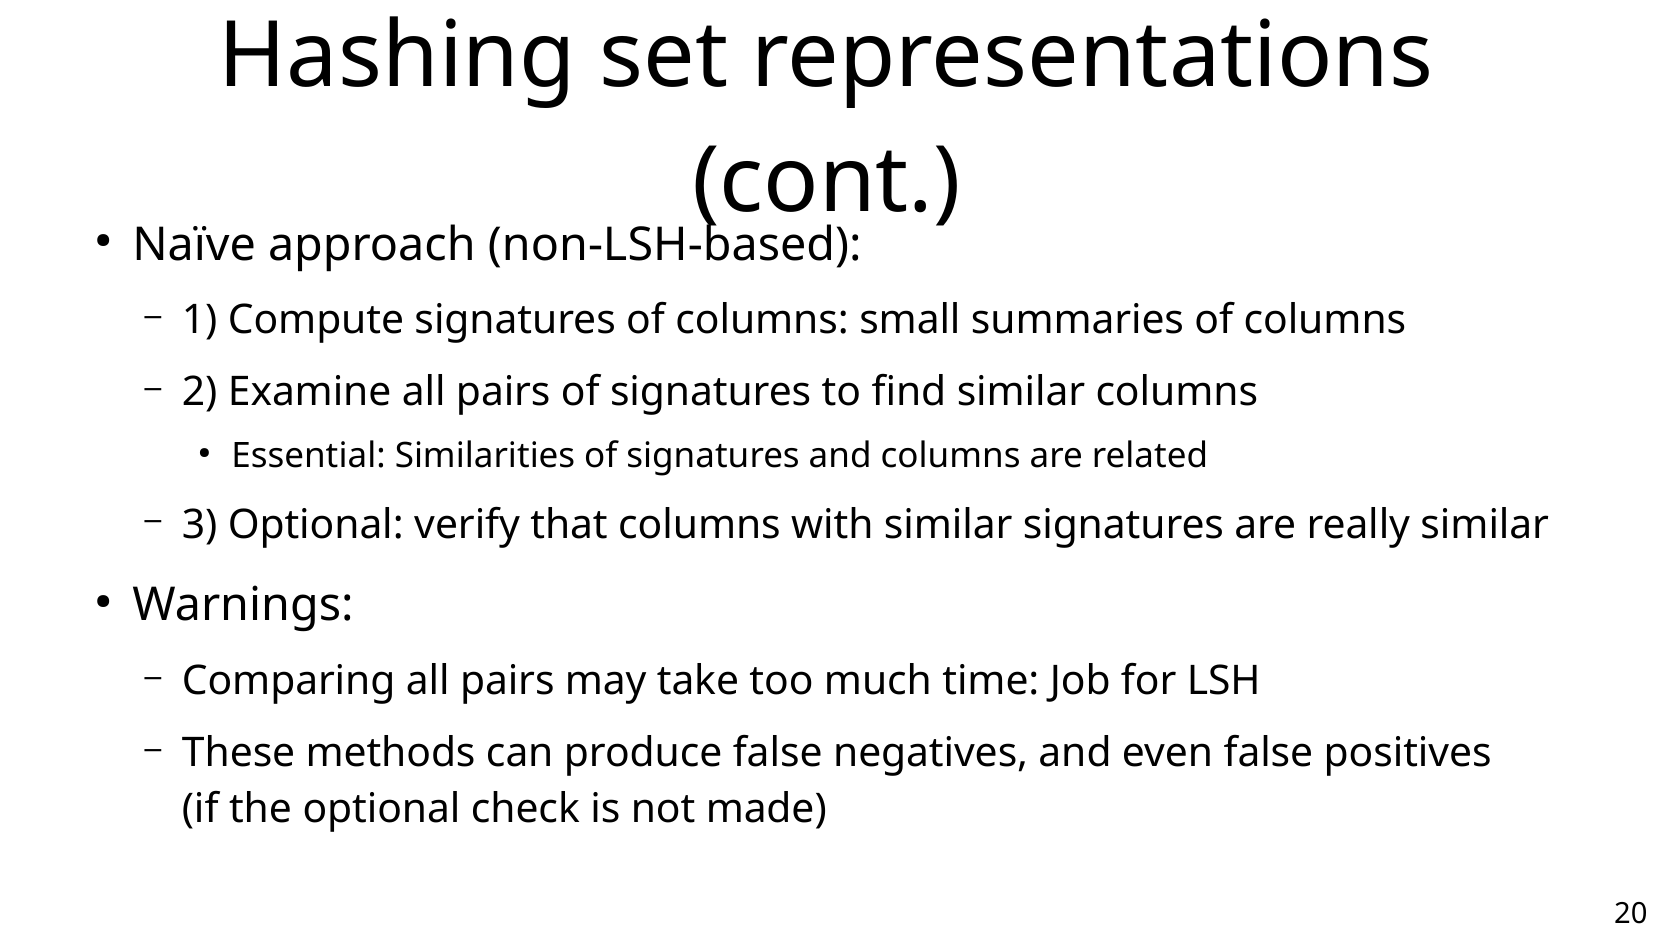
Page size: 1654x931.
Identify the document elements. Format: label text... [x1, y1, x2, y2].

list Naïve approach (non-LSH-based): 1) Compute signatures of columns: small summaries of columns 2) Examine all pairs of signatures to find similar columns Essential: Similarities of signatures and columns are related 3) Optional: verify that columns with similar signatures are really similar Warnings: Comparing all pairs may take too much time: Job for LSH These methods can produce false negatives, and even false positives (if the optional check is not made) [82, 210, 1571, 856]
title Hashing set representations (cont.) [82, 1, 1571, 210]
